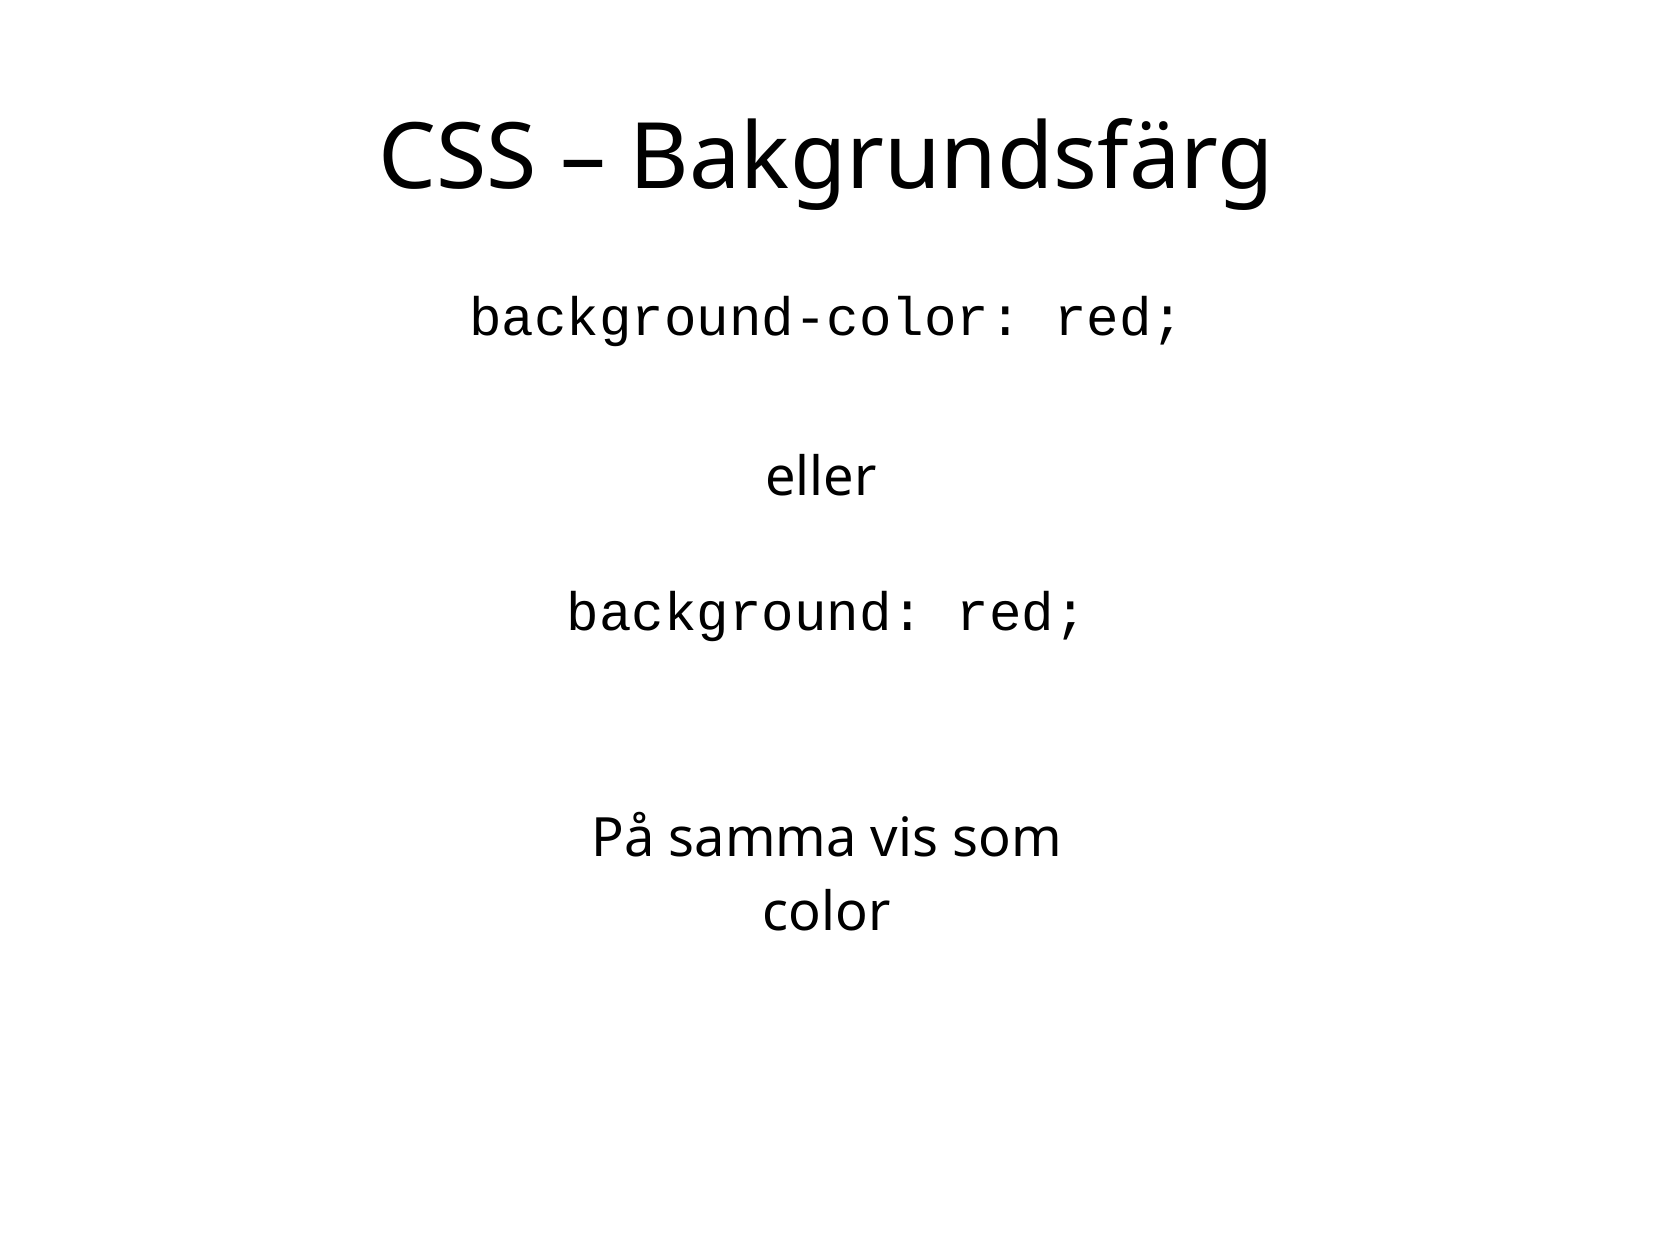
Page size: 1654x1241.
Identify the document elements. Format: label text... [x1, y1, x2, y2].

text_box background: red; [389, 585, 1264, 648]
text_box På samma vis som color [584, 798, 1069, 910]
title CSS – Bakgrundsfärg [82, 49, 1571, 257]
subtitle background-color: red; [389, 290, 1264, 353]
text_box eller [578, 437, 1063, 493]
